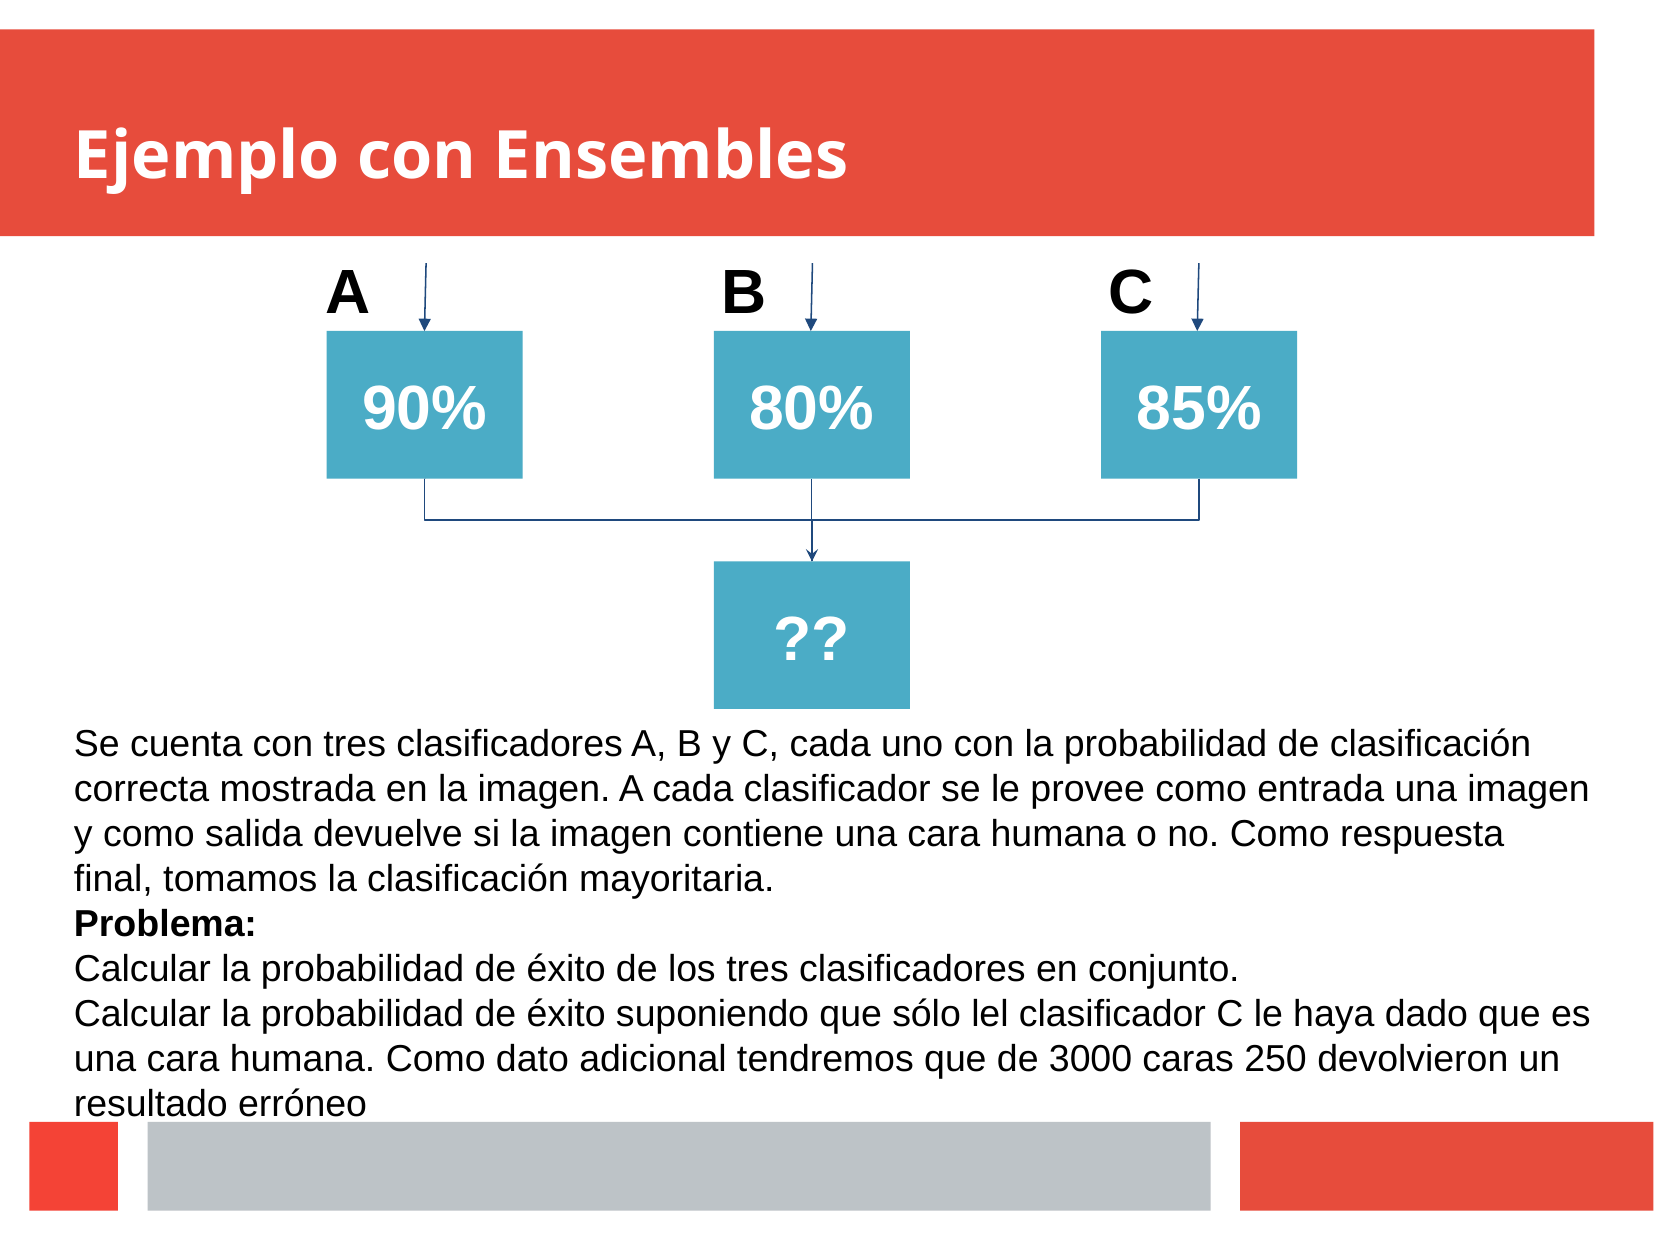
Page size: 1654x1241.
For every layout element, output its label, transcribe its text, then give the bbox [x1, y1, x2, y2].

list Se cuenta con tres clasificadores A, B y C, cada uno con la probabilidad de clasificación correcta mostrada en la imagen. A cada clasificador se le provee como entrada una imagen y como salida devuelve si la imagen contiene una cara humana o no. Como respuesta final, tomamos la clasificación mayoritaria. Problema: Calcular la probabilidad de éxito de los tres clasificadores en conjunto. Calcular la probabilidad de éxito suponiendo que sólo lel clasificador C le haya dado que es una cara humana. Como dato adicional tendremos que de 3000 caras 250 devolvieron un resultado erróneo [59, 703, 1609, 1106]
text_box ?? [713, 561, 910, 709]
text_box 90% [326, 330, 523, 479]
text_box 80% [713, 330, 910, 479]
text_box 85% [1101, 330, 1298, 479]
text_box B [676, 240, 812, 337]
text_box C [1063, 240, 1200, 337]
text_box A [298, 240, 397, 337]
title Ejemplo con Ensembles [59, 59, 1595, 207]
